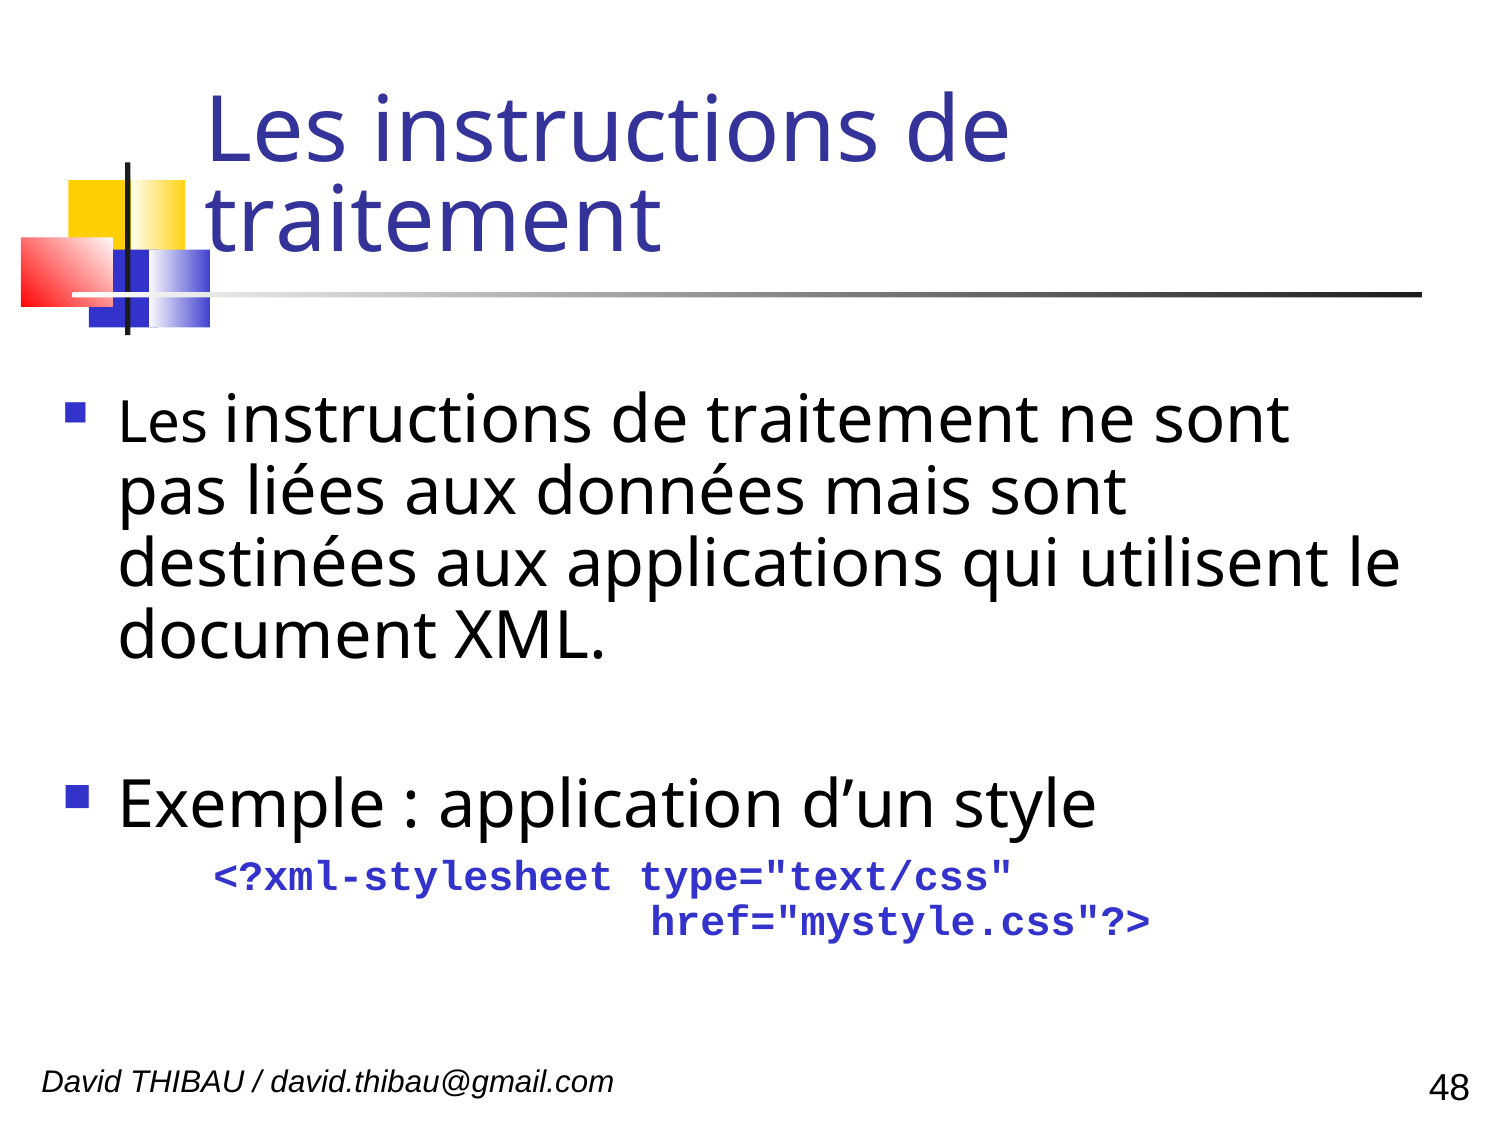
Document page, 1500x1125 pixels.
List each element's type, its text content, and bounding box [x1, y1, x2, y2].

title Les instructions de traitement [204, 76, 1483, 282]
list Les instructions de traitement ne sont pas liées aux données mais sont destinées aux applications qui utilisent le document XML. Exemple : application d’un style <?xml-stylesheet type="text/css" href="mystyle.css"?> [62, 385, 1413, 1000]
